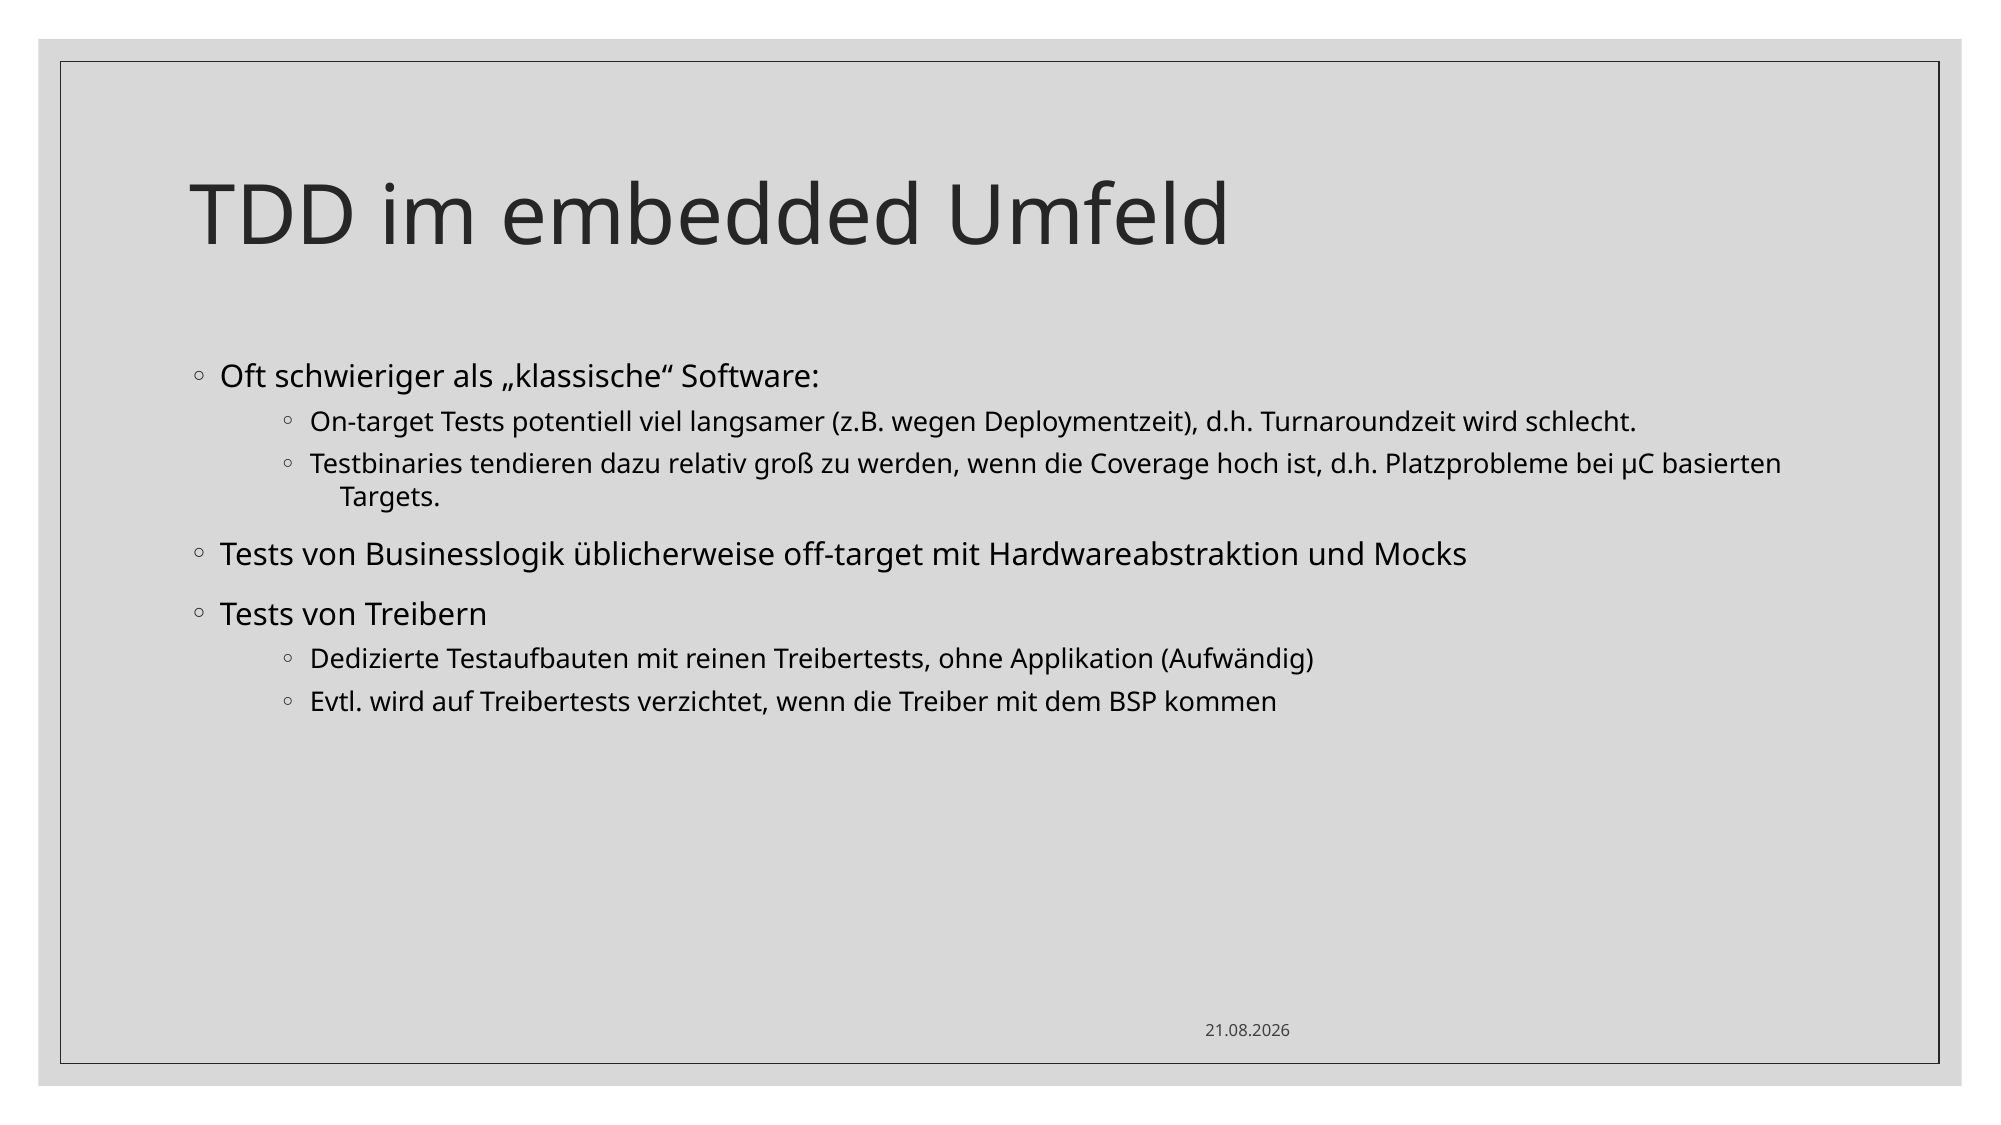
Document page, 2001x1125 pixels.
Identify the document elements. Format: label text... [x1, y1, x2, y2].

title TDD im embedded Umfeld [174, 105, 1825, 331]
text_box 19.02.2020 [1190, 990, 1666, 1051]
list Oft schwieriger als „klassische“ Software: On-target Tests potentiell viel langsamer (z.B. wegen Deploymentzeit), d.h. Turnaroundzeit wird schlecht. Testbinaries tendieren dazu relativ groß zu werden, wenn die Coverage hoch ist, d.h. Platzprobleme bei ­µC basierten Targets. Tests von Businesslogik üblicherweise off-target mit Hardwareabstraktion und Mocks Tests von Treibern Dedizierte Testaufbauten mit reinen Treibertests, ohne Applikation (Aufwändig) Evtl. wird auf Treibertests verzichtet, wenn die Treiber mit dem BSP kommen [174, 345, 1825, 977]
